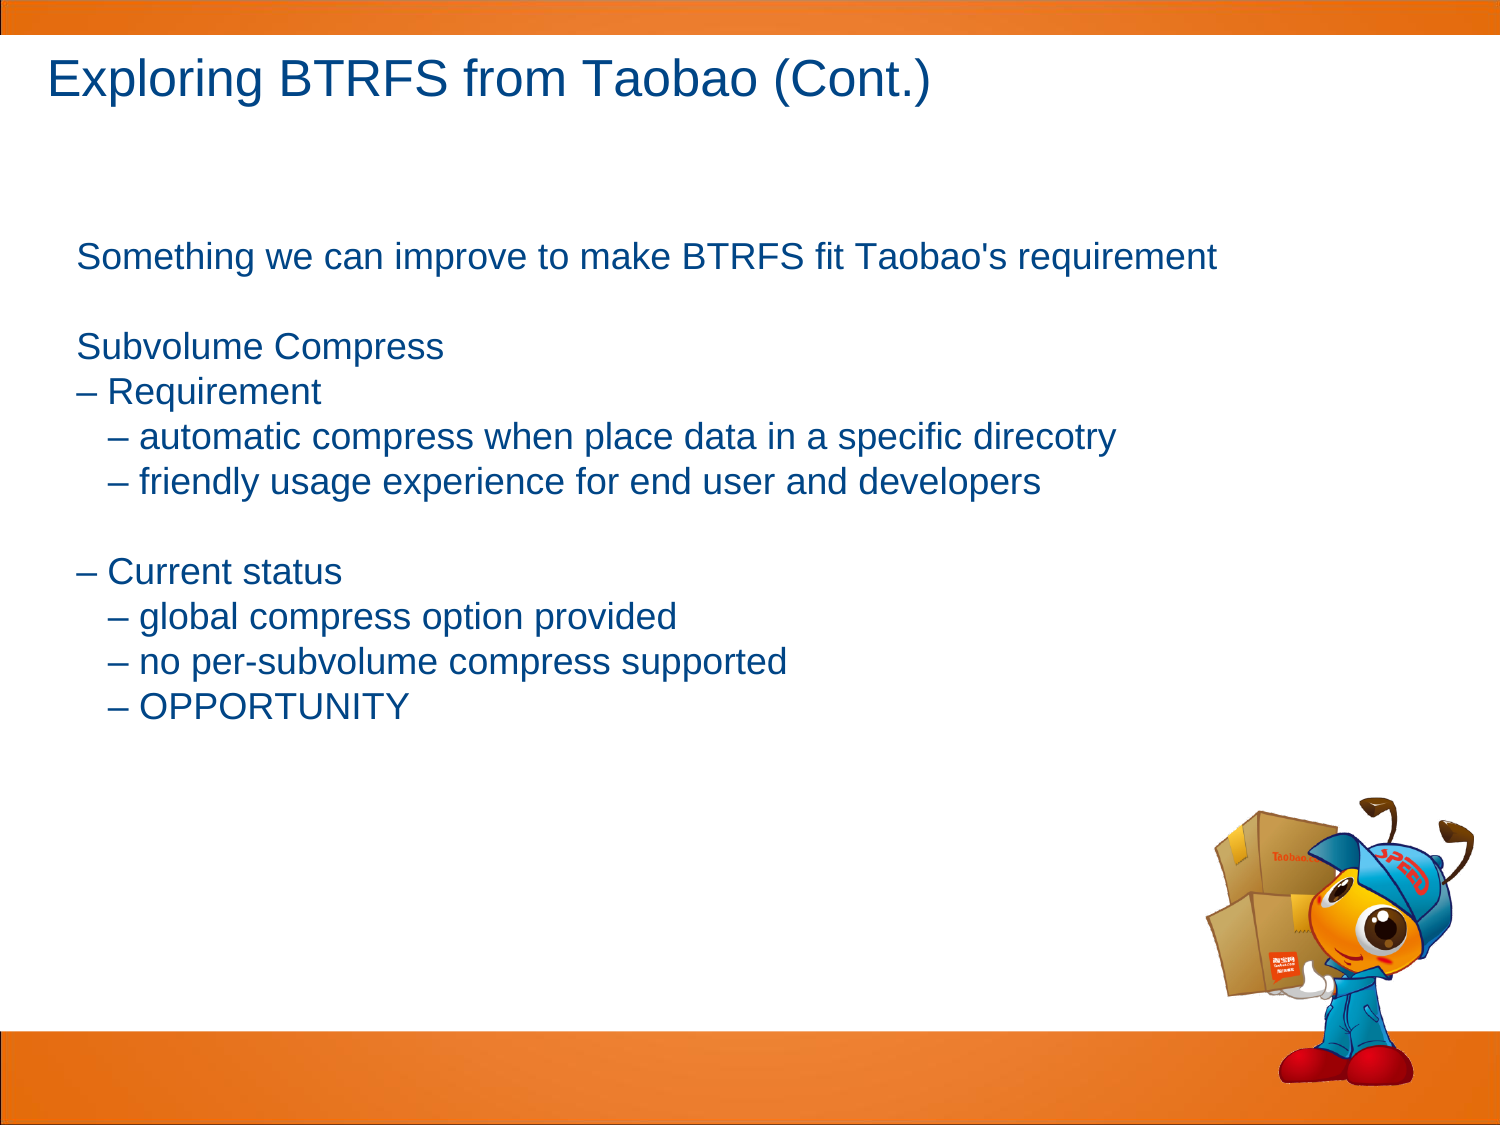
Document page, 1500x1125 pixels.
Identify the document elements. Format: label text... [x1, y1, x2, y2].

text_box Something we can improve to make BTRFS fit Taobao's requirement Subvolume Compress – Requirement – automatic compress when place data in a specific direcotry – friendly usage experience for end user and developers – Current status – global compress option provided – no per-subvolume compress supported – OPPORTUNITY [61, 224, 1388, 735]
picture [0, 0, 1500, 35]
picture [0, 785, 1500, 1125]
text_box Exploring BTRFS from Taobao (Cont.) [32, 37, 948, 115]
